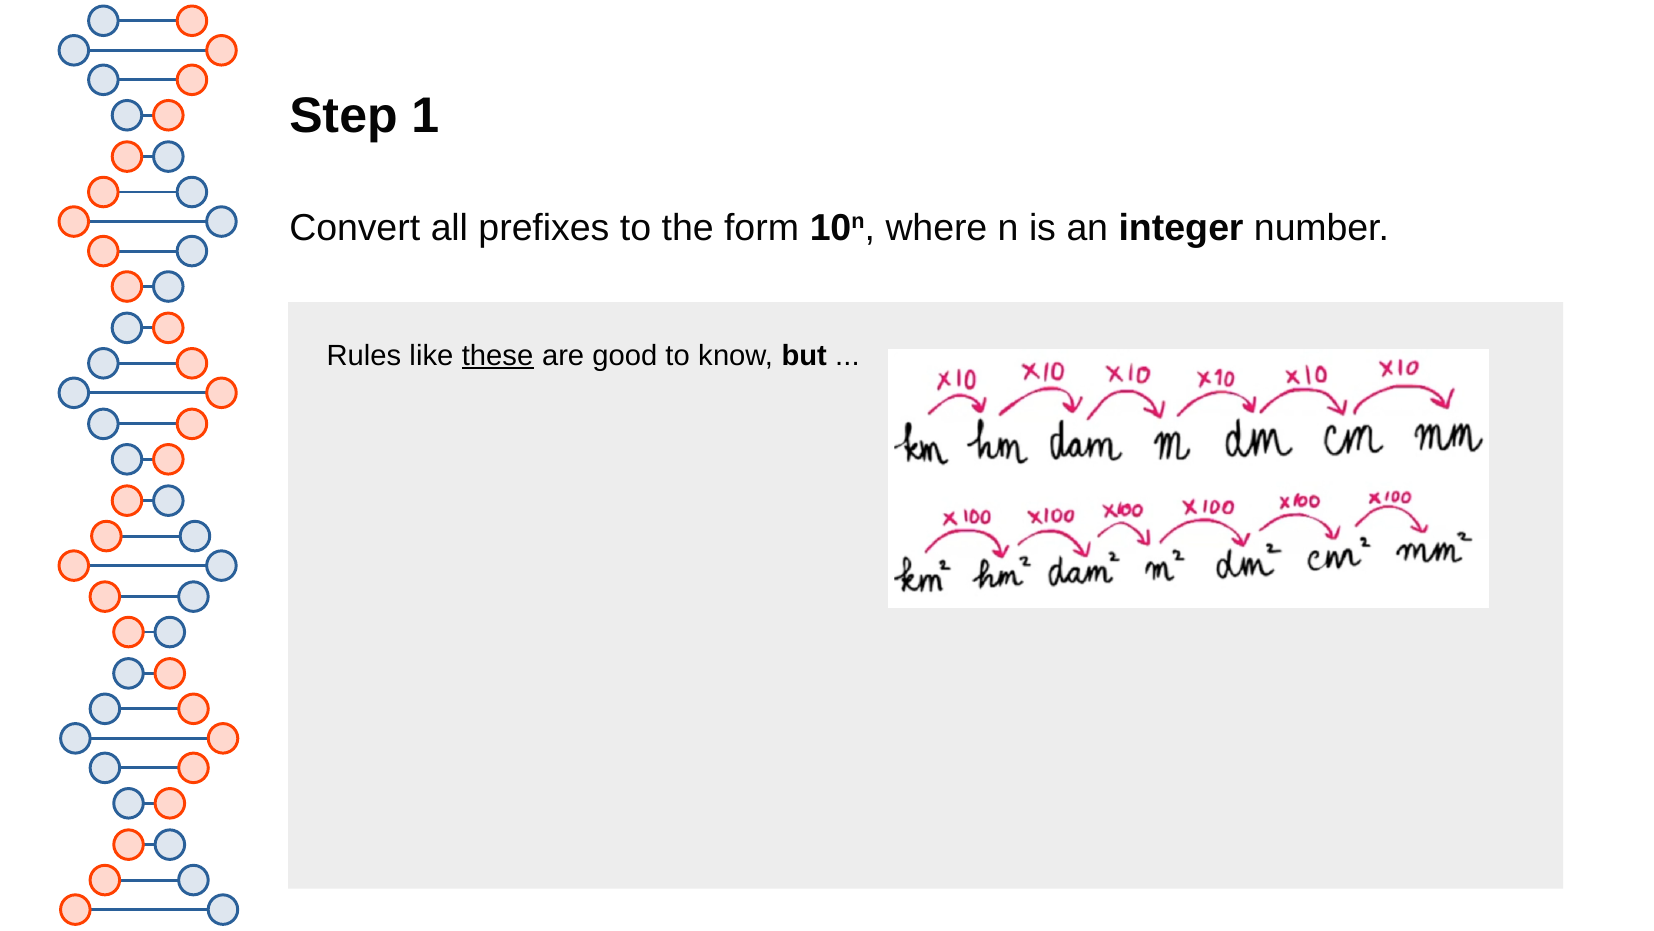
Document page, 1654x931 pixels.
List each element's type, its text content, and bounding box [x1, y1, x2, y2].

text_box [288, 302, 1564, 889]
text_box Rules like these are good to know, but ... [311, 331, 889, 380]
title Step 1 [289, 37, 620, 193]
list Convert all prefixes to the form 10n, where n is an integer number. [289, 206, 1576, 263]
picture [888, 349, 1489, 608]
